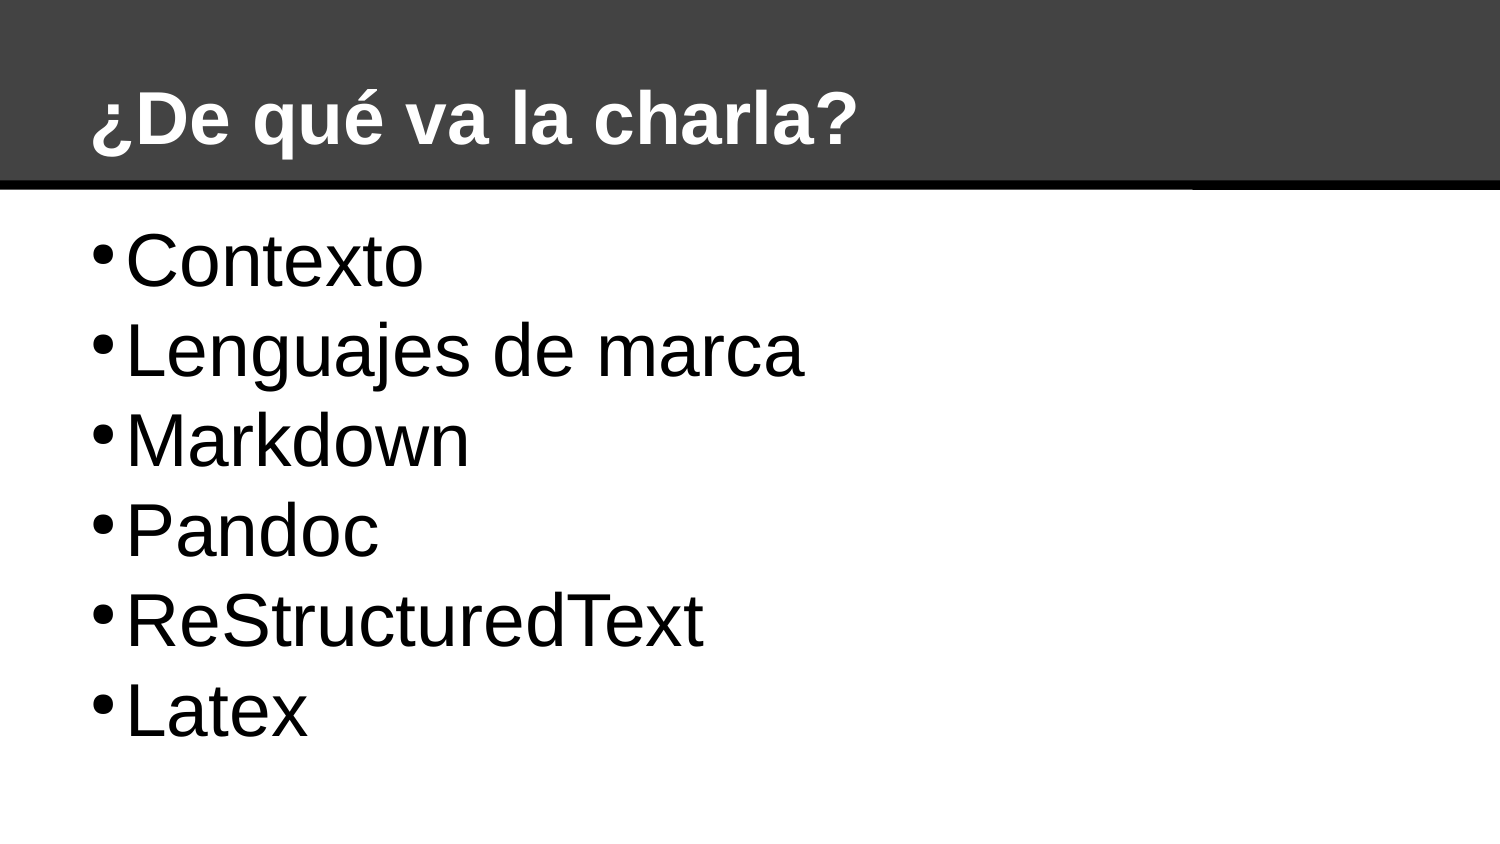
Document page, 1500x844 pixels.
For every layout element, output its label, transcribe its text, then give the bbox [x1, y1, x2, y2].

text_box ¿De qué va la charla? [74, 33, 1425, 175]
text_box Contexto Lenguajes de marca Markdown Pandoc ReStructuredText Latex [74, 196, 1425, 808]
